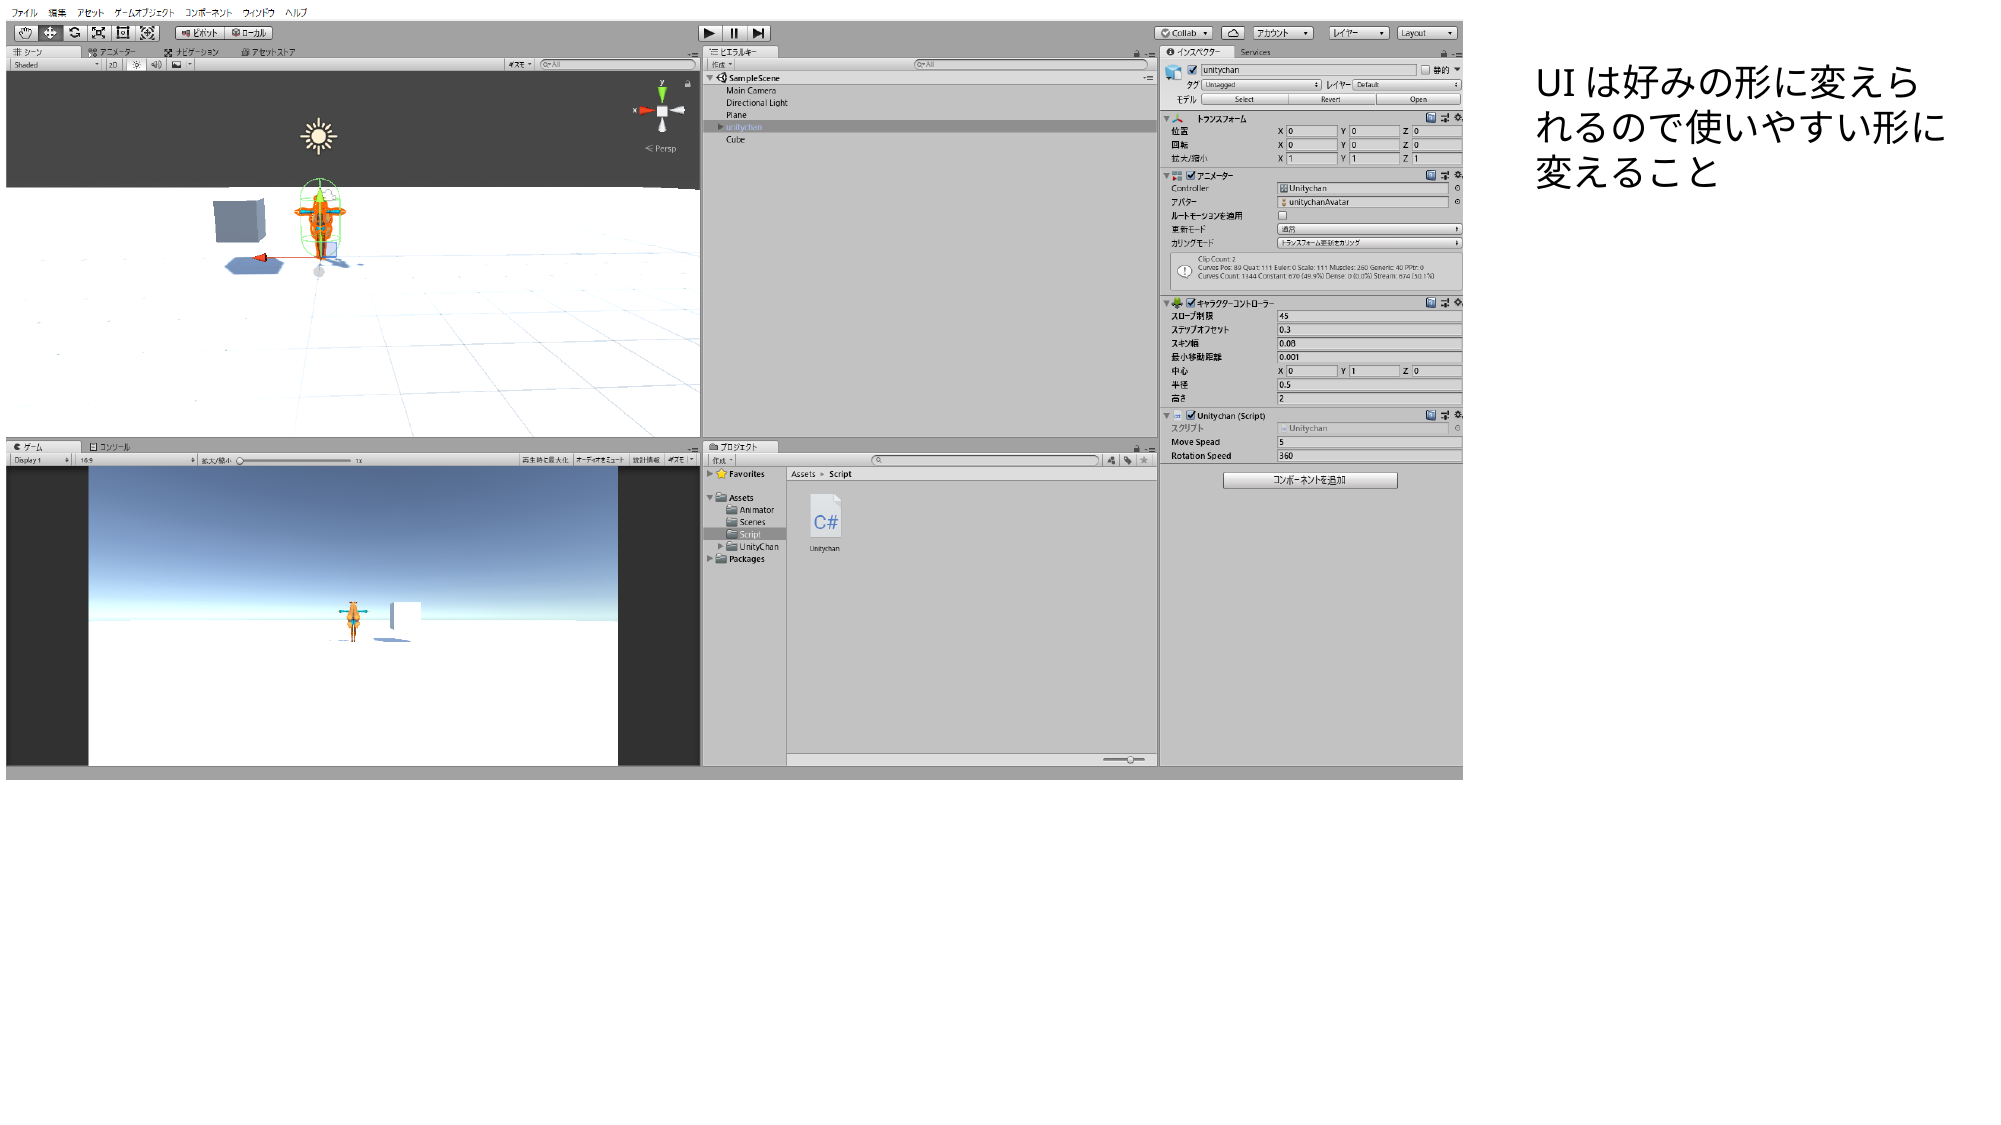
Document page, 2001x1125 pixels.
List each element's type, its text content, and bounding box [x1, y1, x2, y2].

text_box UIは好みの形に変えられるので使いやすい形に変えること [1520, 51, 1971, 249]
picture [6, 6, 1463, 780]
